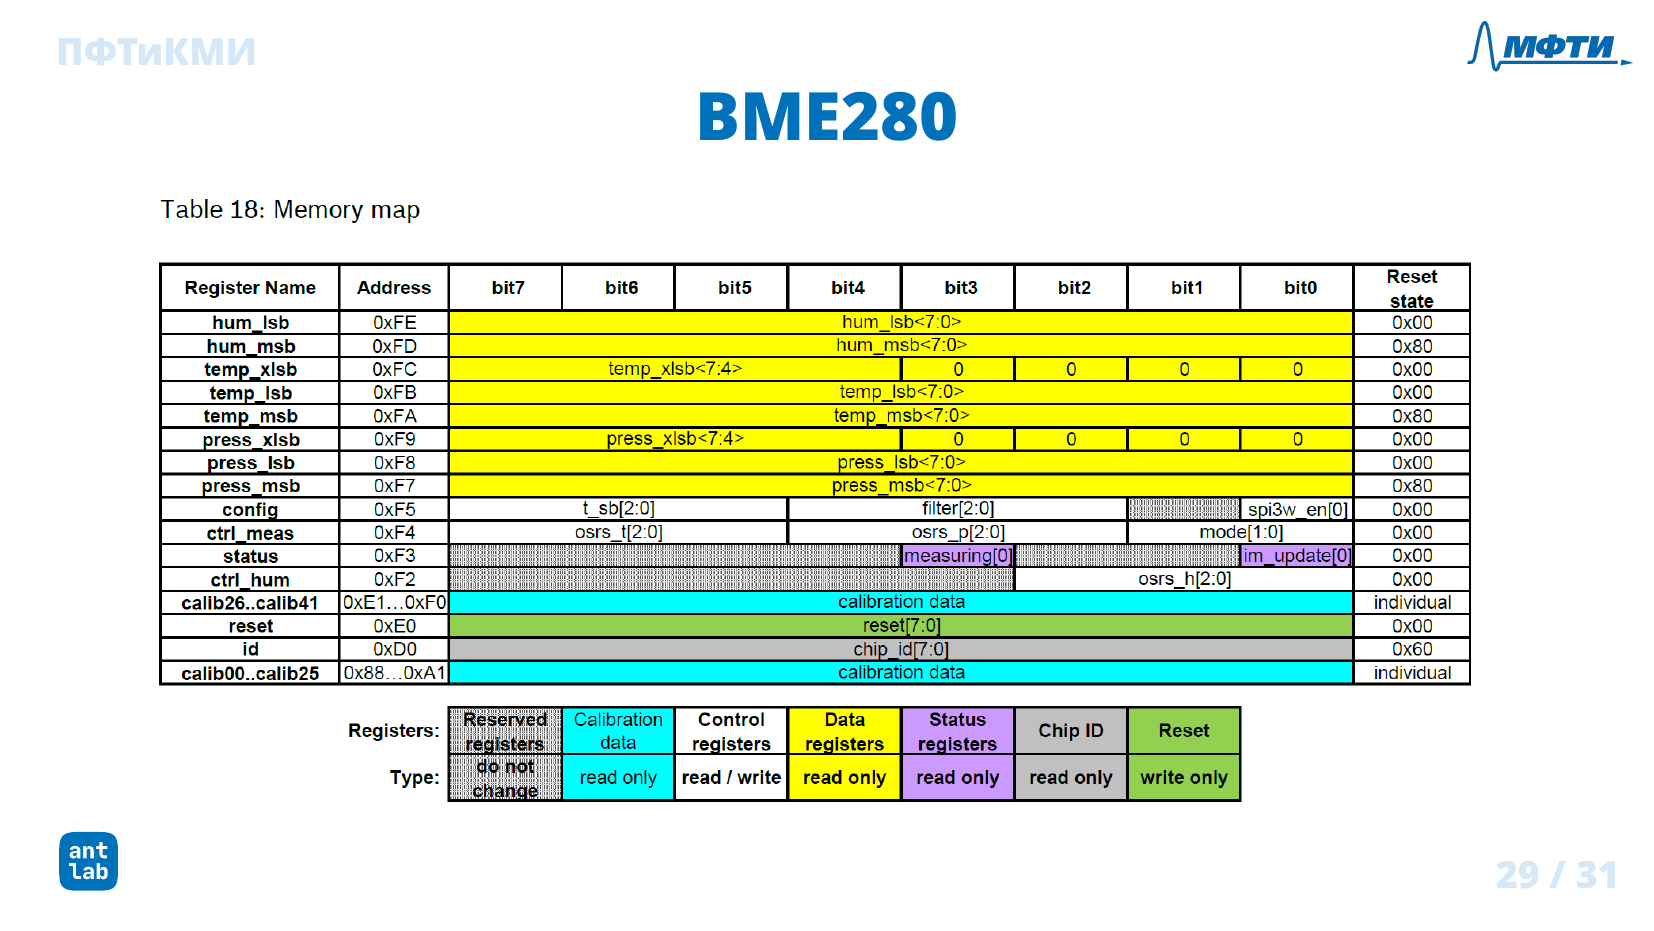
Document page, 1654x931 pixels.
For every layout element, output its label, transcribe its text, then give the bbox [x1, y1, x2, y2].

picture [1446, 0, 1654, 93]
picture [147, 186, 1485, 827]
title BME280 [82, 20, 1571, 209]
